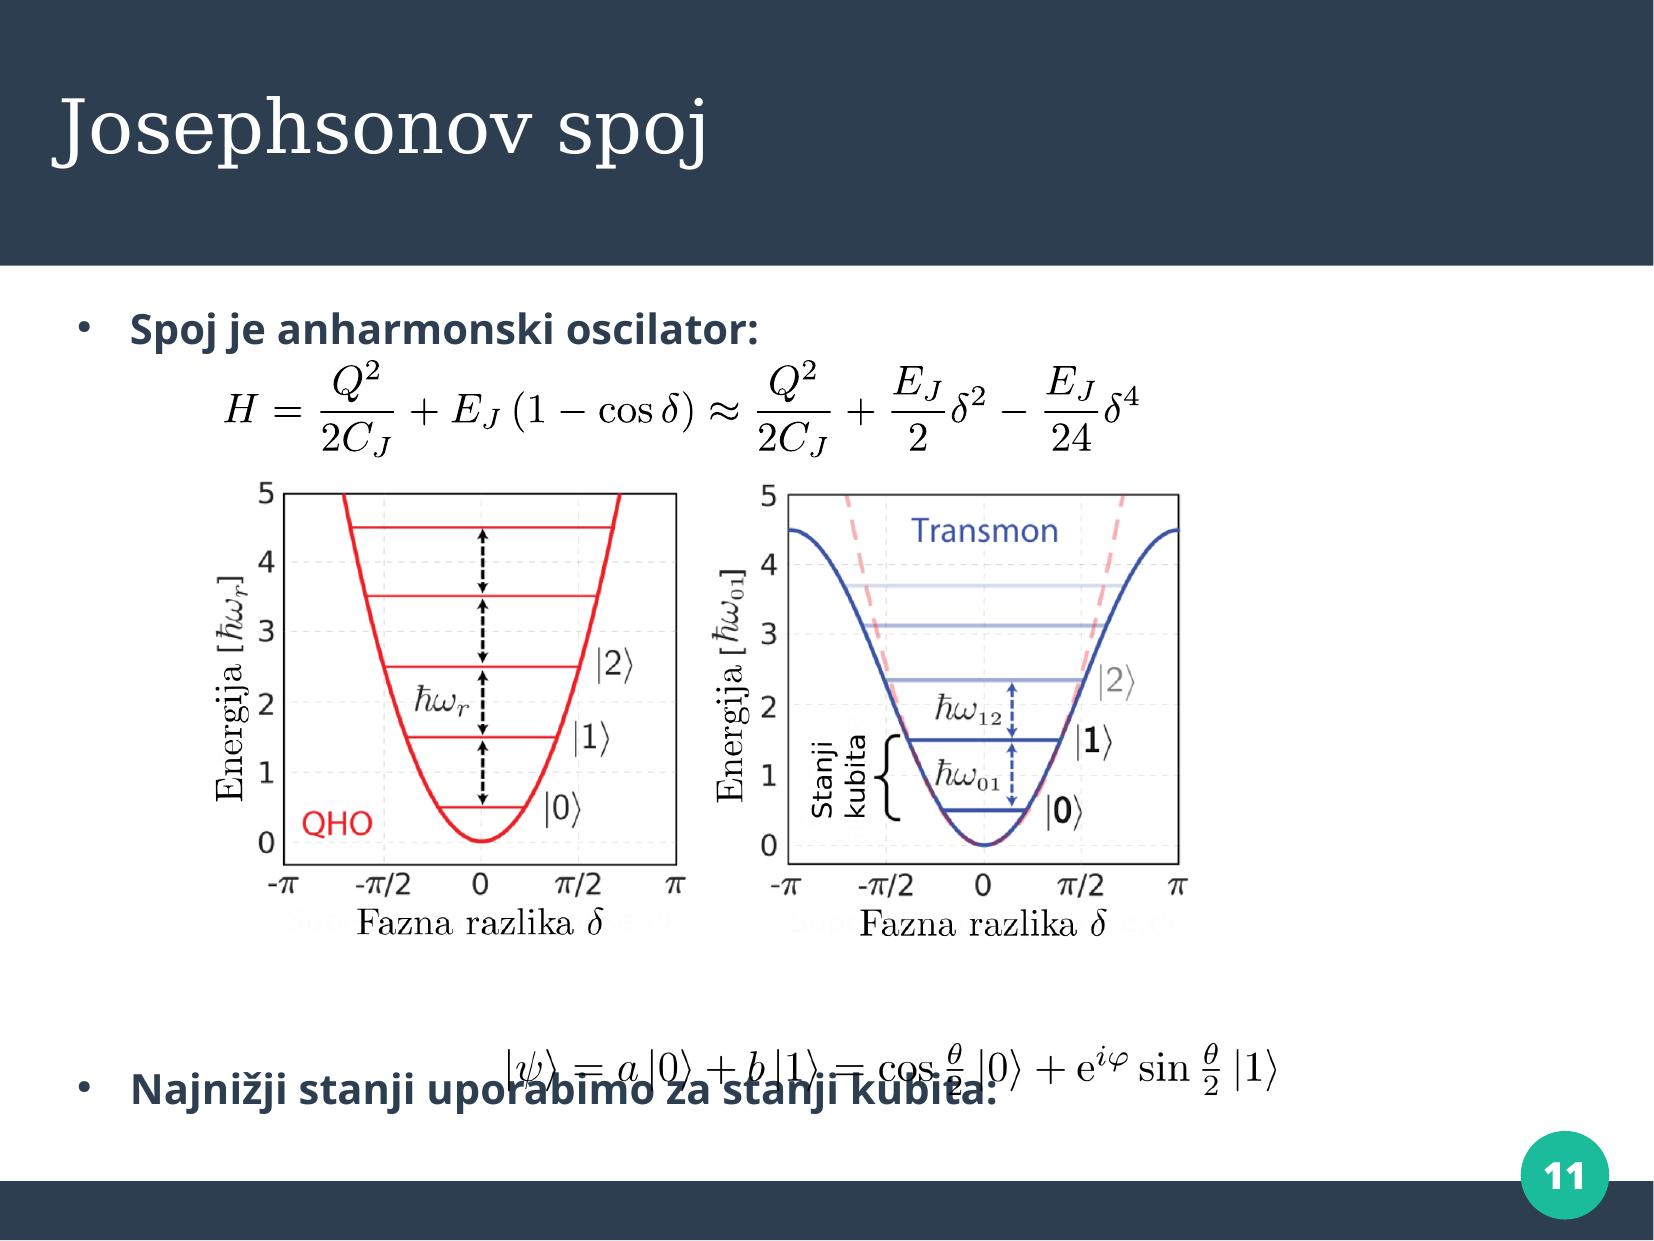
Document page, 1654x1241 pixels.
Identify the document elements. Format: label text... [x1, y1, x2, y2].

text_box [617, 403, 637, 423]
text_box [1077, 380, 1095, 402]
text_box [971, 385, 985, 406]
text_box [322, 423, 340, 451]
text_box [483, 408, 501, 430]
text_box [810, 437, 828, 458]
text_box [333, 365, 363, 403]
text_box [638, 403, 653, 423]
text_box [599, 403, 616, 423]
text_box [770, 365, 799, 403]
list Spoj je anharmonski oscilator: Najnižji stanji uporabimo za stanji kubita: [59, 300, 1595, 1127]
text_box [410, 398, 439, 426]
text_box [366, 360, 379, 380]
text_box [759, 423, 776, 451]
text_box [924, 380, 942, 402]
text_box [530, 394, 544, 423]
text_box [892, 366, 923, 395]
text_box [710, 411, 739, 421]
text_box [373, 437, 391, 458]
text_box [1045, 366, 1077, 395]
text_box [951, 392, 969, 423]
text_box [847, 398, 875, 426]
text_box [451, 394, 482, 423]
text_box [1124, 385, 1139, 406]
text_box [909, 423, 927, 451]
text_box [1072, 422, 1091, 451]
text_box [710, 402, 739, 411]
text_box [779, 421, 810, 452]
text_box [223, 394, 259, 423]
text_box [682, 391, 693, 433]
text_box [1052, 423, 1070, 451]
picture [209, 479, 1201, 950]
text_box [514, 391, 525, 433]
text_box [802, 360, 816, 380]
picture [508, 1043, 1276, 1096]
title Josephsonov spoj [59, 49, 1595, 207]
text_box [1104, 392, 1122, 423]
text_box [343, 421, 373, 452]
text_box [662, 392, 680, 423]
